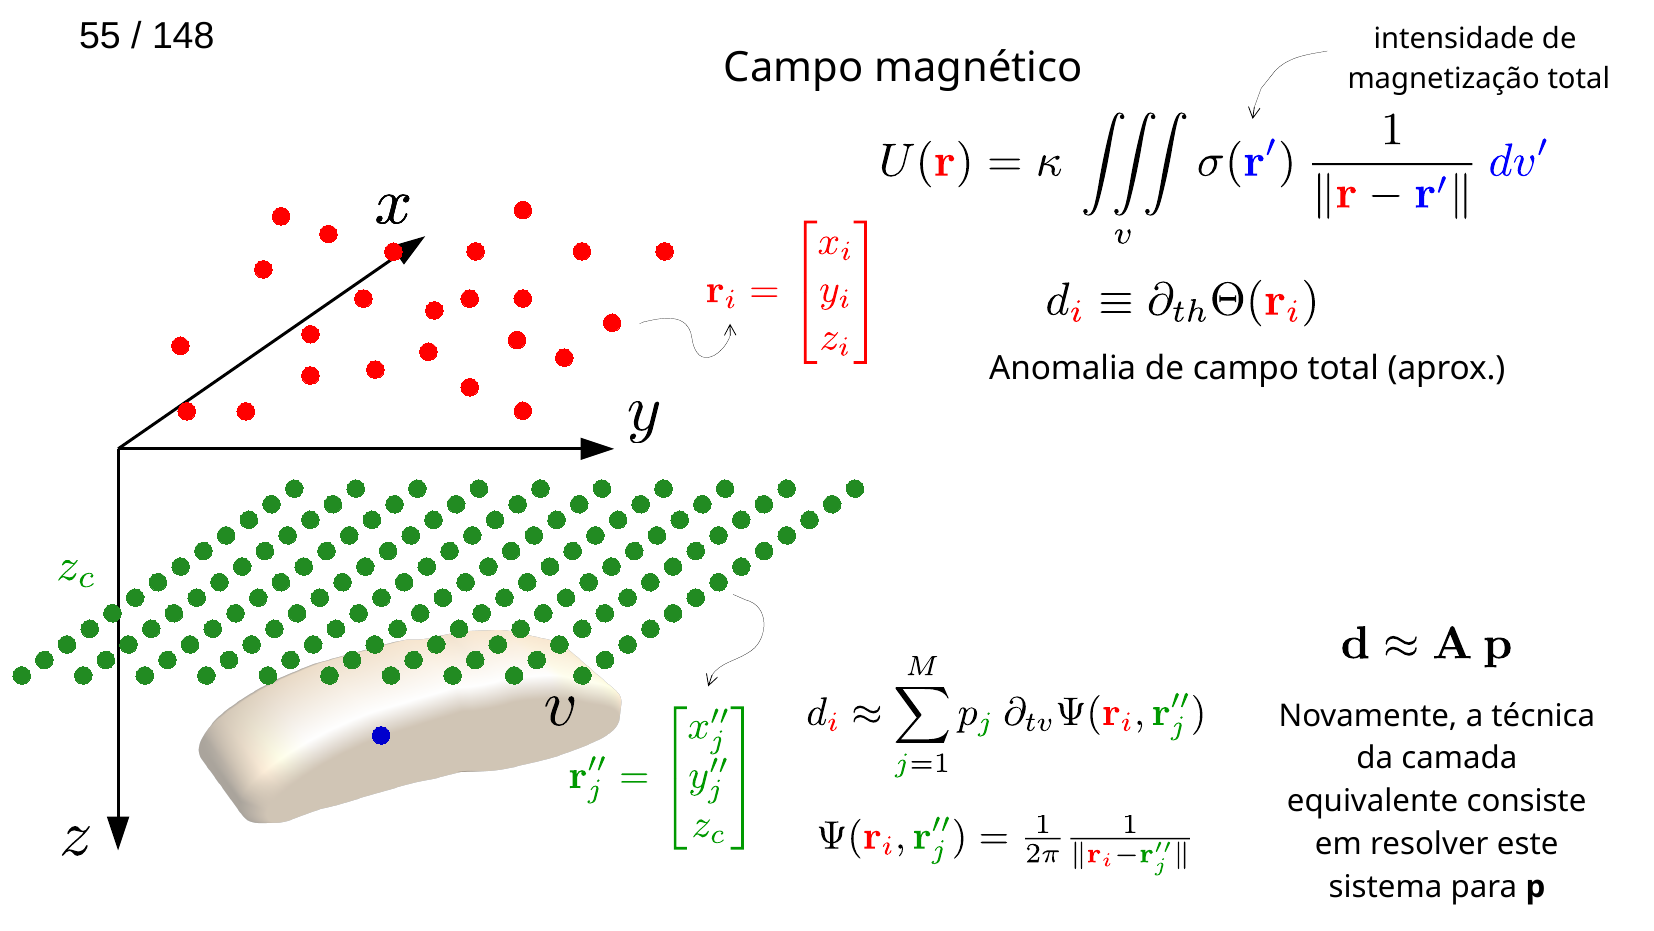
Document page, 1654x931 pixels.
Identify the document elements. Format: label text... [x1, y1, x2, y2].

text_box [618, 588, 637, 607]
text_box [563, 542, 582, 560]
text_box [385, 495, 404, 514]
text_box [256, 542, 274, 560]
text_box [249, 588, 268, 607]
text_box [573, 666, 592, 685]
text_box [240, 510, 258, 529]
text_box [171, 557, 190, 576]
text_box [259, 666, 277, 685]
text_box [424, 510, 443, 529]
text_box [411, 604, 430, 623]
text_box [534, 604, 553, 623]
text_box [593, 479, 611, 498]
text_box [165, 604, 183, 623]
text_box [281, 651, 300, 669]
text_box [531, 479, 550, 498]
text_box [709, 526, 728, 545]
text_box [320, 666, 339, 685]
text_box [655, 242, 674, 261]
text_box [97, 651, 115, 669]
picture [1043, 278, 1322, 329]
text_box [443, 666, 462, 685]
text_box [395, 573, 413, 592]
text_box [470, 479, 488, 498]
picture [374, 194, 413, 224]
text_box [340, 526, 359, 545]
text_box [527, 651, 546, 669]
text_box [317, 542, 336, 560]
text_box [427, 635, 446, 654]
picture [816, 815, 1190, 876]
text_box Novamente, a técnica da camada equivalente consiste em resolver este sistema para p [1263, 685, 1630, 873]
text_box [272, 573, 290, 592]
text_box [171, 336, 190, 355]
text_box [495, 588, 514, 607]
text_box [513, 289, 532, 308]
picture [56, 560, 95, 588]
text_box [603, 313, 621, 332]
text_box [419, 342, 438, 361]
text_box Anomalia de campo total (aprox.) [974, 336, 1497, 388]
text_box [716, 479, 734, 498]
text_box [346, 479, 365, 498]
text_box [327, 619, 345, 638]
text_box [693, 495, 712, 514]
text_box [333, 573, 352, 592]
text_box [220, 651, 238, 669]
text_box [304, 635, 323, 654]
text_box [194, 542, 213, 560]
text_box [777, 479, 796, 498]
text_box [514, 401, 532, 420]
text_box [456, 573, 475, 592]
text_box [80, 619, 99, 638]
text_box [310, 588, 329, 607]
text_box [488, 635, 507, 654]
text_box [262, 495, 281, 514]
text_box [618, 635, 637, 654]
text_box [278, 526, 297, 545]
text_box [187, 588, 206, 607]
text_box [356, 557, 375, 576]
picture [543, 696, 578, 726]
text_box [664, 557, 682, 576]
picture [1340, 626, 1513, 668]
text_box [625, 542, 644, 560]
text_box [573, 619, 592, 638]
text_box [466, 651, 485, 669]
picture [59, 826, 93, 856]
text_box [384, 242, 403, 261]
text_box [401, 526, 420, 545]
text_box [265, 619, 284, 638]
text_box [210, 573, 229, 592]
text_box [58, 635, 76, 654]
text_box [579, 573, 598, 592]
text_box [149, 573, 167, 592]
text_box [301, 366, 320, 385]
text_box [508, 331, 526, 349]
text_box [486, 510, 504, 529]
text_box [354, 289, 373, 308]
text_box [142, 619, 161, 638]
text_box [557, 588, 575, 607]
text_box [272, 207, 290, 226]
text_box [288, 604, 306, 623]
text_box intensidade de magnetização total [1332, 17, 1616, 97]
text_box [641, 619, 660, 638]
text_box [502, 542, 520, 560]
text_box [823, 495, 842, 514]
text_box [35, 651, 54, 669]
text_box [846, 479, 864, 498]
text_box [226, 604, 245, 623]
text_box [434, 588, 452, 607]
text_box [505, 666, 523, 685]
text_box [242, 635, 261, 654]
text_box [343, 651, 361, 669]
text_box <number> / 148 [0, 0, 240, 71]
text_box [641, 573, 660, 592]
text_box [755, 495, 773, 514]
text_box [648, 526, 666, 545]
text_box [119, 635, 138, 654]
text_box [135, 666, 154, 685]
text_box [365, 635, 384, 654]
text_box [525, 526, 543, 545]
picture [806, 656, 1207, 778]
text_box [686, 542, 705, 560]
text_box [236, 402, 255, 421]
text_box [158, 651, 177, 669]
text_box [388, 619, 407, 638]
text_box [74, 666, 93, 685]
picture [704, 112, 1548, 366]
text_box [602, 557, 621, 576]
text_box [755, 542, 773, 560]
text_box [732, 557, 751, 576]
text_box [570, 495, 589, 514]
text_box [301, 325, 320, 344]
text_box [573, 242, 591, 261]
text_box [425, 301, 444, 320]
text_box [463, 526, 482, 545]
text_box [408, 479, 427, 498]
text_box [285, 479, 304, 498]
text_box [103, 604, 122, 623]
text_box [664, 604, 682, 623]
text_box [197, 666, 216, 685]
text_box [366, 360, 385, 379]
text_box [508, 495, 527, 514]
text_box [460, 289, 479, 308]
text_box [440, 542, 459, 560]
text_box [450, 619, 468, 638]
text_box [349, 604, 368, 623]
text_box [294, 557, 313, 576]
text_box [518, 573, 537, 592]
text_box [404, 651, 423, 669]
text_box [670, 510, 689, 529]
text_box [555, 348, 574, 367]
text_box [654, 479, 673, 498]
text_box [595, 604, 614, 623]
text_box [596, 651, 614, 669]
text_box [479, 557, 498, 576]
text_box [541, 557, 559, 576]
text_box [254, 260, 273, 279]
text_box [363, 510, 381, 529]
text_box [372, 588, 391, 607]
picture [566, 704, 759, 852]
text_box [777, 526, 796, 545]
picture [626, 401, 662, 443]
text_box [379, 542, 397, 560]
text_box [372, 726, 390, 745]
text_box [324, 495, 342, 514]
text_box [217, 526, 235, 545]
text_box [301, 510, 320, 529]
text_box [460, 378, 479, 397]
text_box [126, 588, 145, 607]
text_box [203, 619, 222, 638]
text_box Campo magnético [708, 29, 1078, 91]
text_box [514, 201, 532, 219]
text_box [233, 557, 252, 576]
text_box [732, 510, 751, 529]
text_box [550, 635, 569, 654]
text_box [547, 510, 566, 529]
text_box [586, 526, 605, 545]
text_box [447, 495, 466, 514]
text_box [472, 604, 491, 623]
text_box [631, 495, 650, 514]
text_box [177, 402, 196, 421]
text_box [466, 242, 485, 261]
text_box [686, 588, 705, 607]
text_box [319, 225, 338, 243]
text_box [609, 510, 627, 529]
text_box [511, 619, 530, 638]
text_box [12, 666, 31, 685]
text_box [417, 557, 436, 576]
text_box [382, 666, 400, 685]
text_box [709, 573, 728, 592]
text_box [181, 635, 199, 654]
text_box [800, 510, 819, 529]
